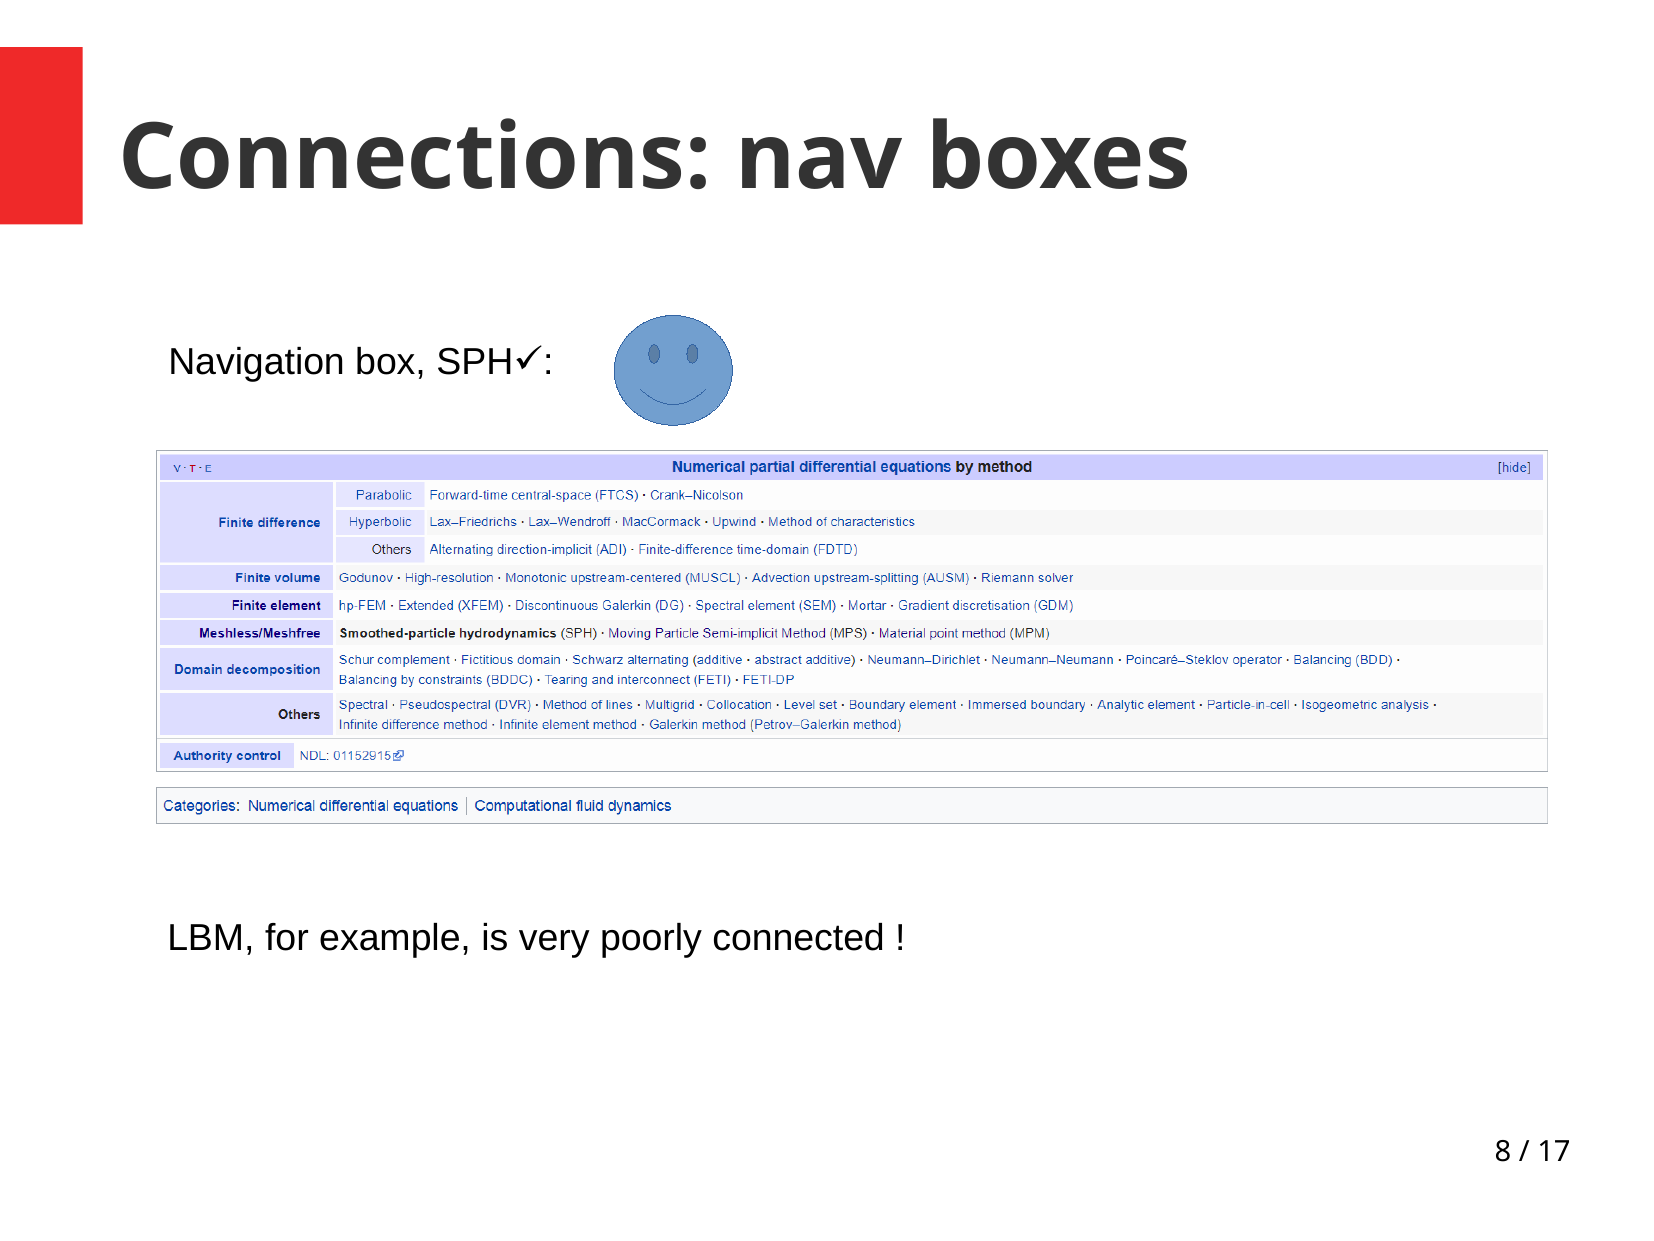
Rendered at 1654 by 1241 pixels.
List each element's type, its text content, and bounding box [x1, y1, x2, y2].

text_box LBM, for example, is very poorly connected ! [152, 909, 922, 967]
picture [141, 436, 1560, 833]
text_box Navigation box, SPH✓: [153, 332, 569, 395]
title Connections: nav boxes [118, 49, 1571, 257]
text_box [614, 315, 733, 426]
